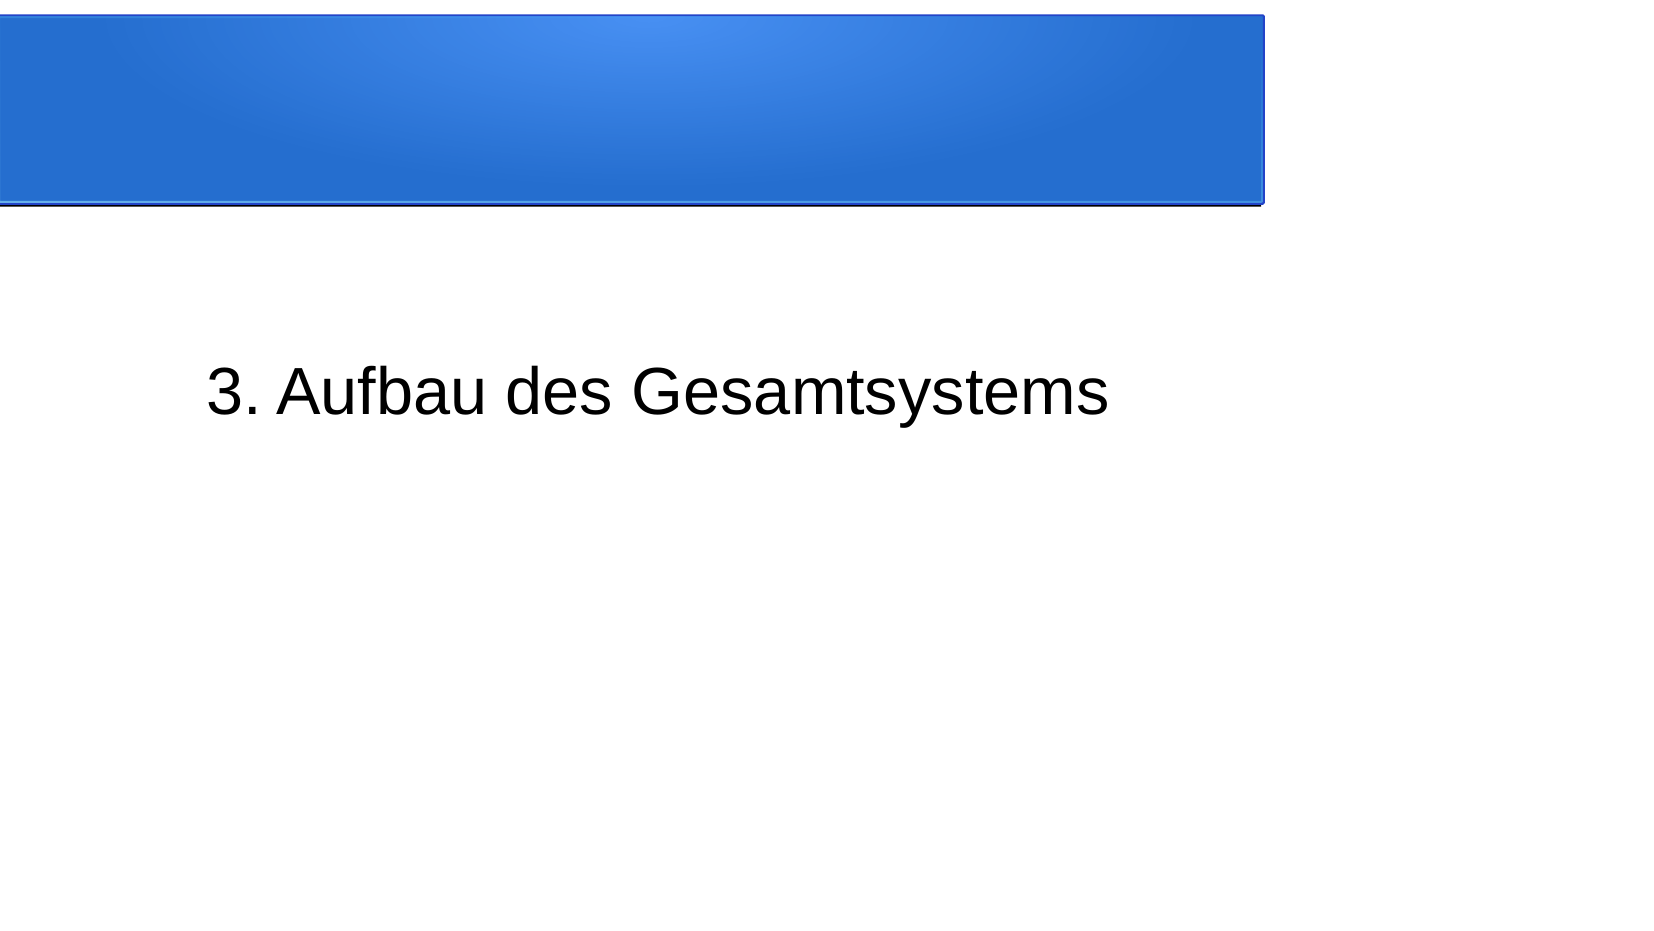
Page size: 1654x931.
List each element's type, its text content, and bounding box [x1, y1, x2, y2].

subtitle 3. Aufbau des Gesamtsystems [82, 35, 1235, 748]
